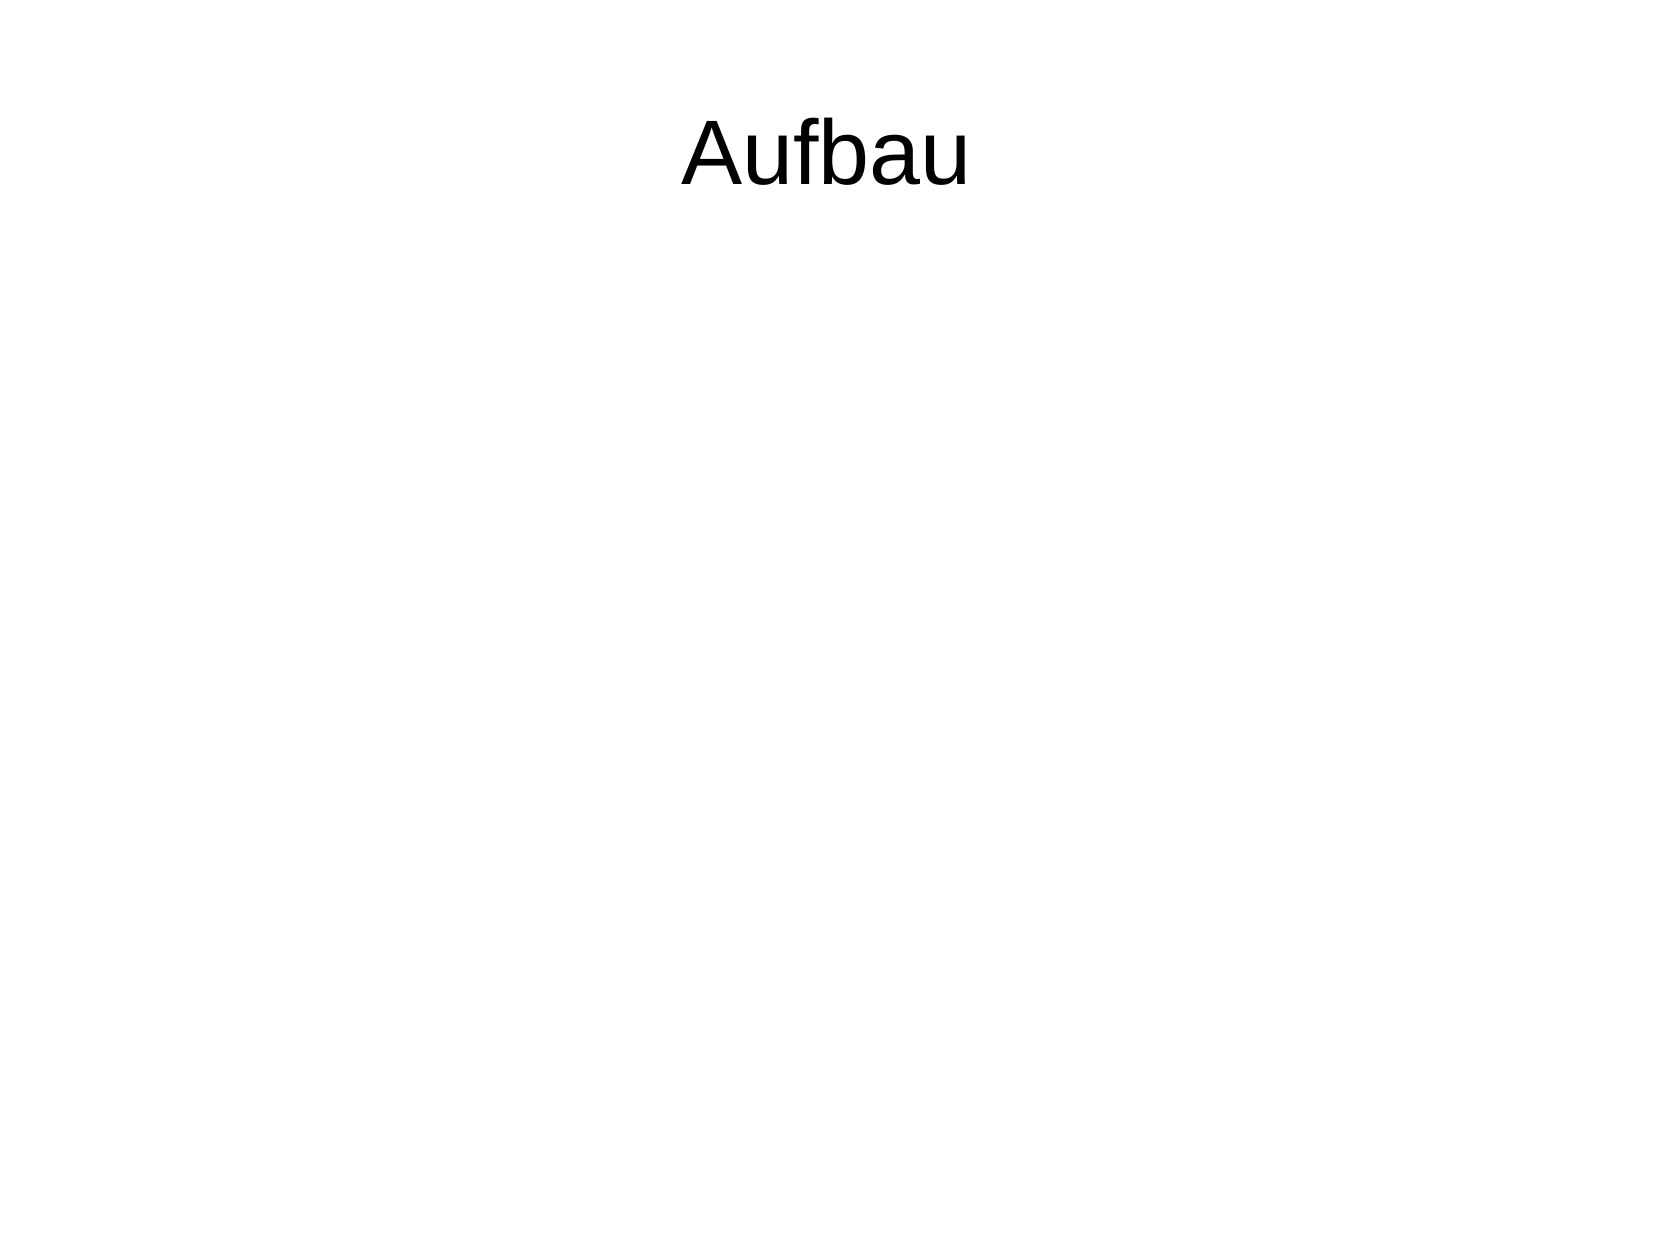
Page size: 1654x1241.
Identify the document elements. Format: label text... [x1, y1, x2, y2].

title Aufbau [82, 49, 1571, 257]
